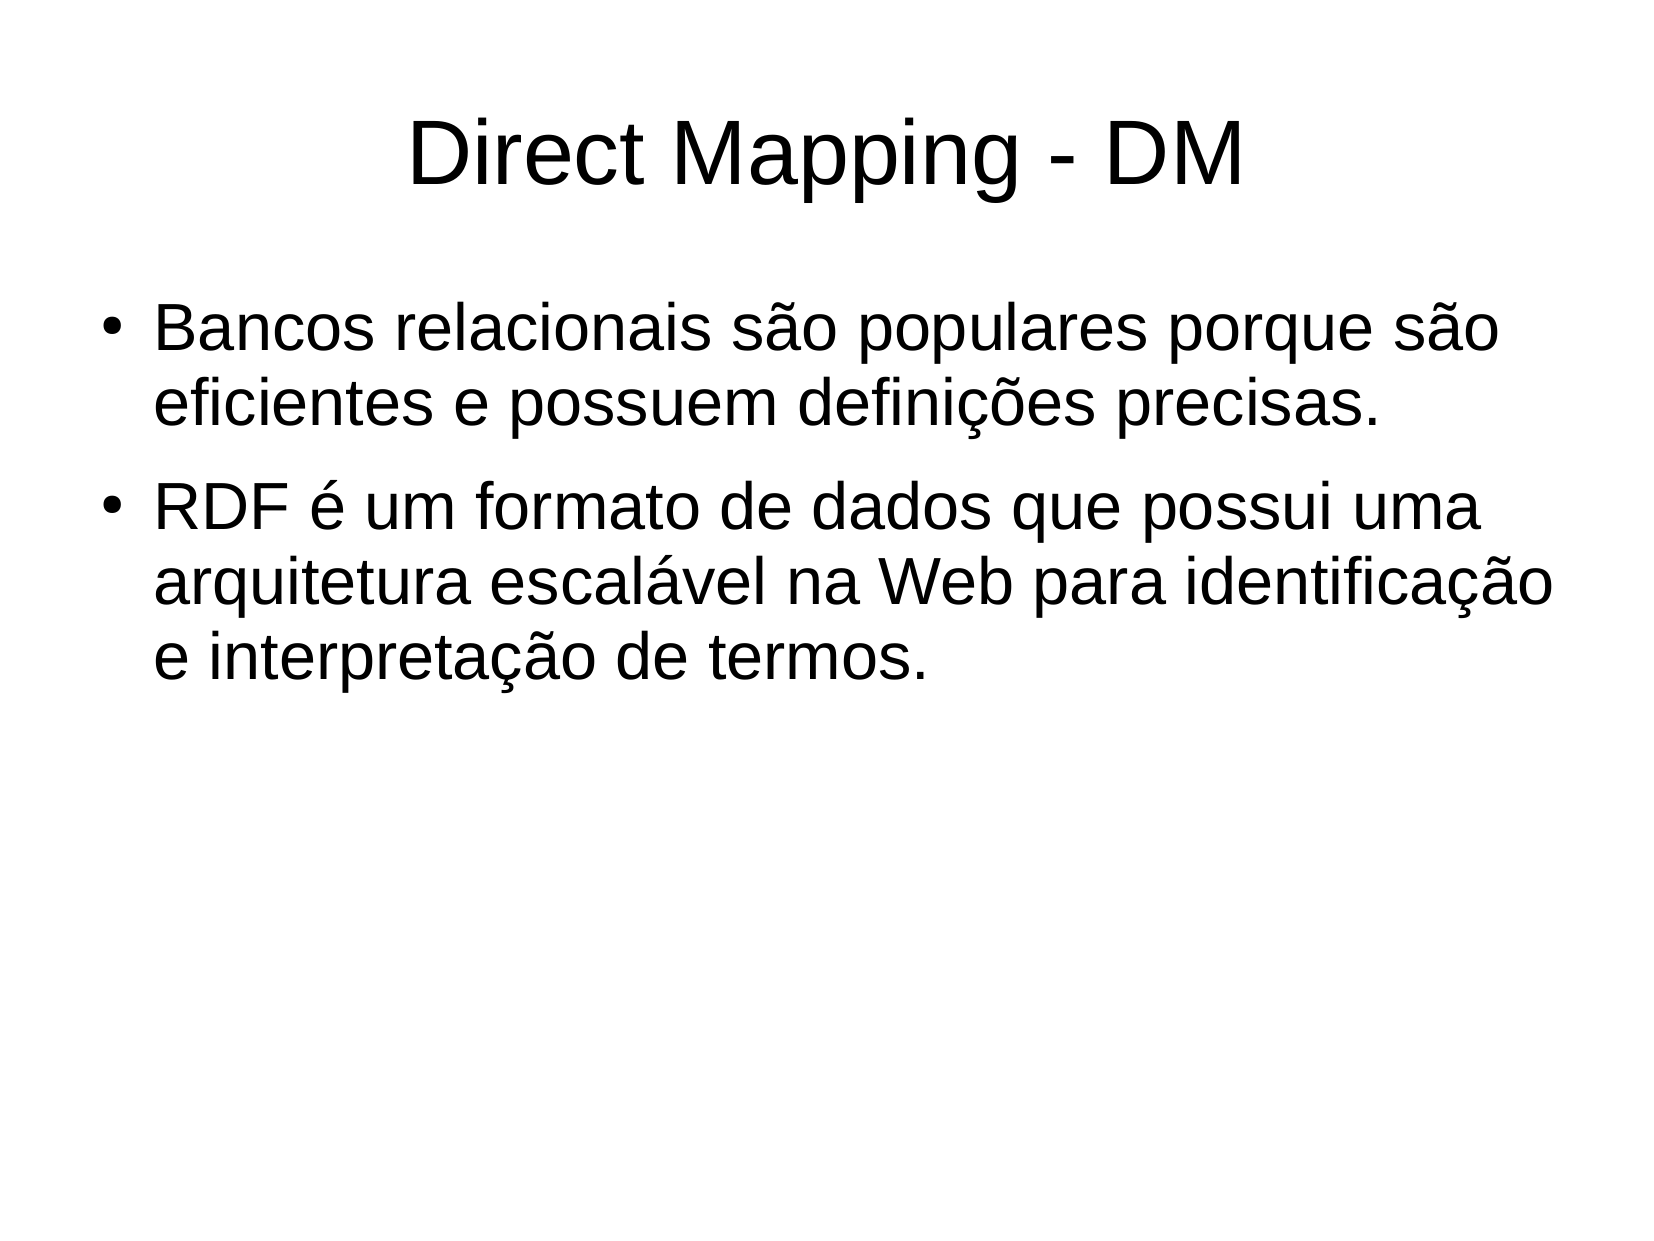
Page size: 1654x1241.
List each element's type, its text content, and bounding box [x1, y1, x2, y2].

list Bancos relacionais são populares porque são eficientes e possuem definições precisas. RDF é um formato de dados que possui uma arquitetura escalável na Web para identificação e interpretação de termos. [82, 290, 1571, 1094]
title Direct Mapping - DM [82, 56, 1571, 250]
